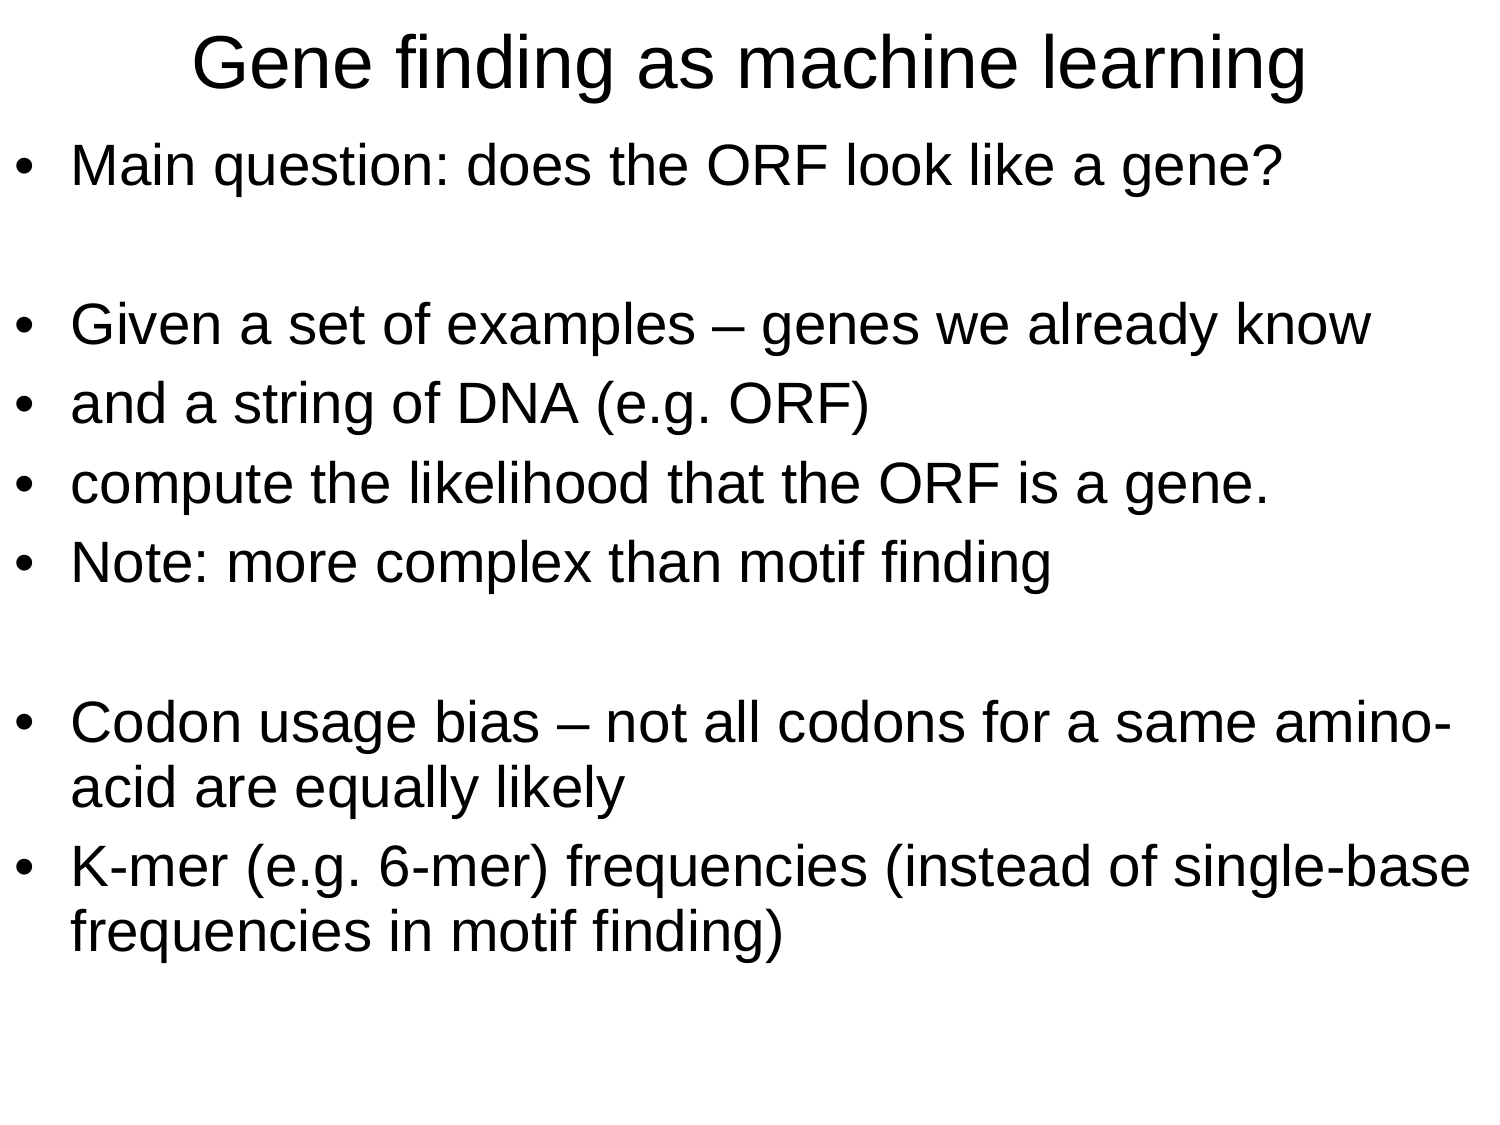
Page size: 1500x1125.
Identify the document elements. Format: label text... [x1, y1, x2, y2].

list Main question: does the ORF look like a gene? Given a set of examples – genes we already know and a string of DNA (e.g. ORF) compute the likelihood that the ORF is a gene. Note: more complex than motif finding Codon usage bias – not all codons for a same amino-acid are equally likely K-mer (e.g. 6-mer) frequencies (instead of single-base frequencies in motif finding) [0, 124, 1500, 1125]
title Gene finding as machine learning [0, 12, 1500, 113]
